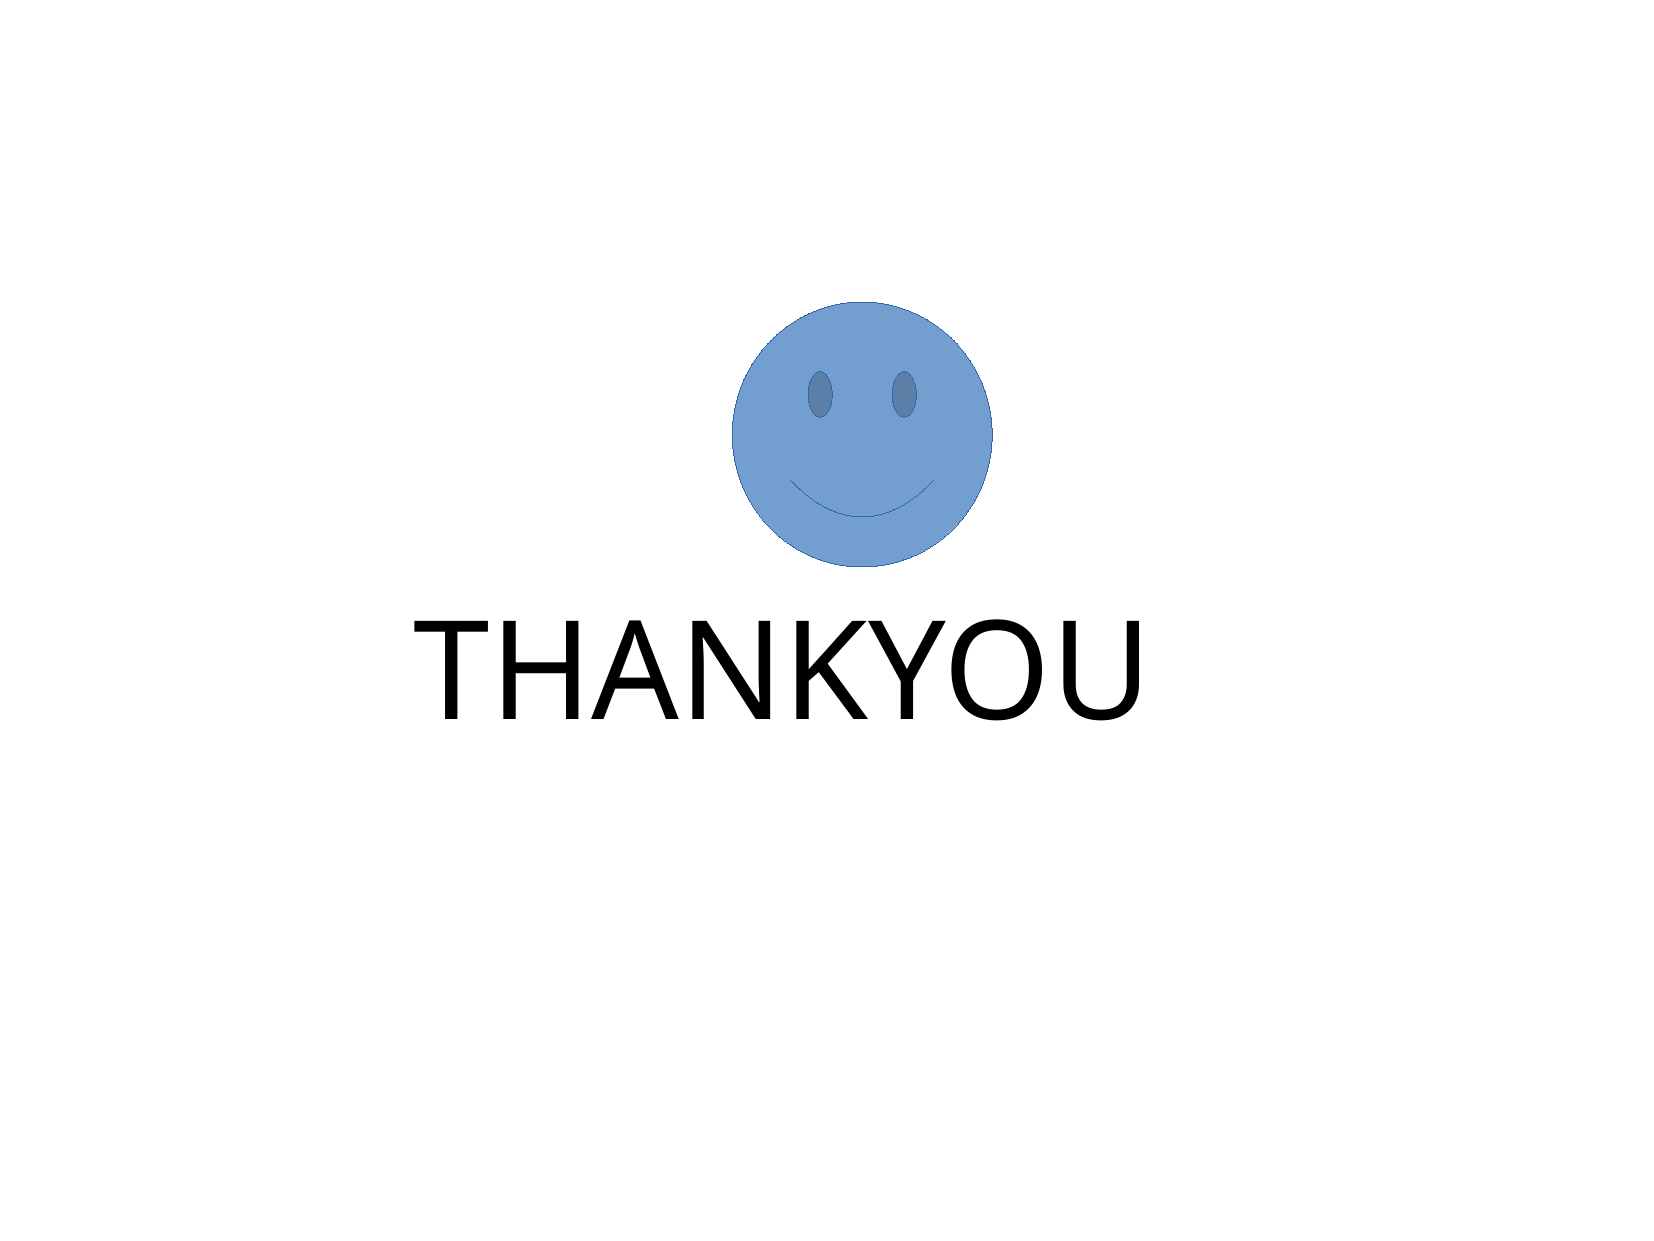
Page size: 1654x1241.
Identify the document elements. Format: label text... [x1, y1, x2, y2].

text_box [732, 302, 993, 567]
list THANKYOU [82, 290, 1571, 1010]
